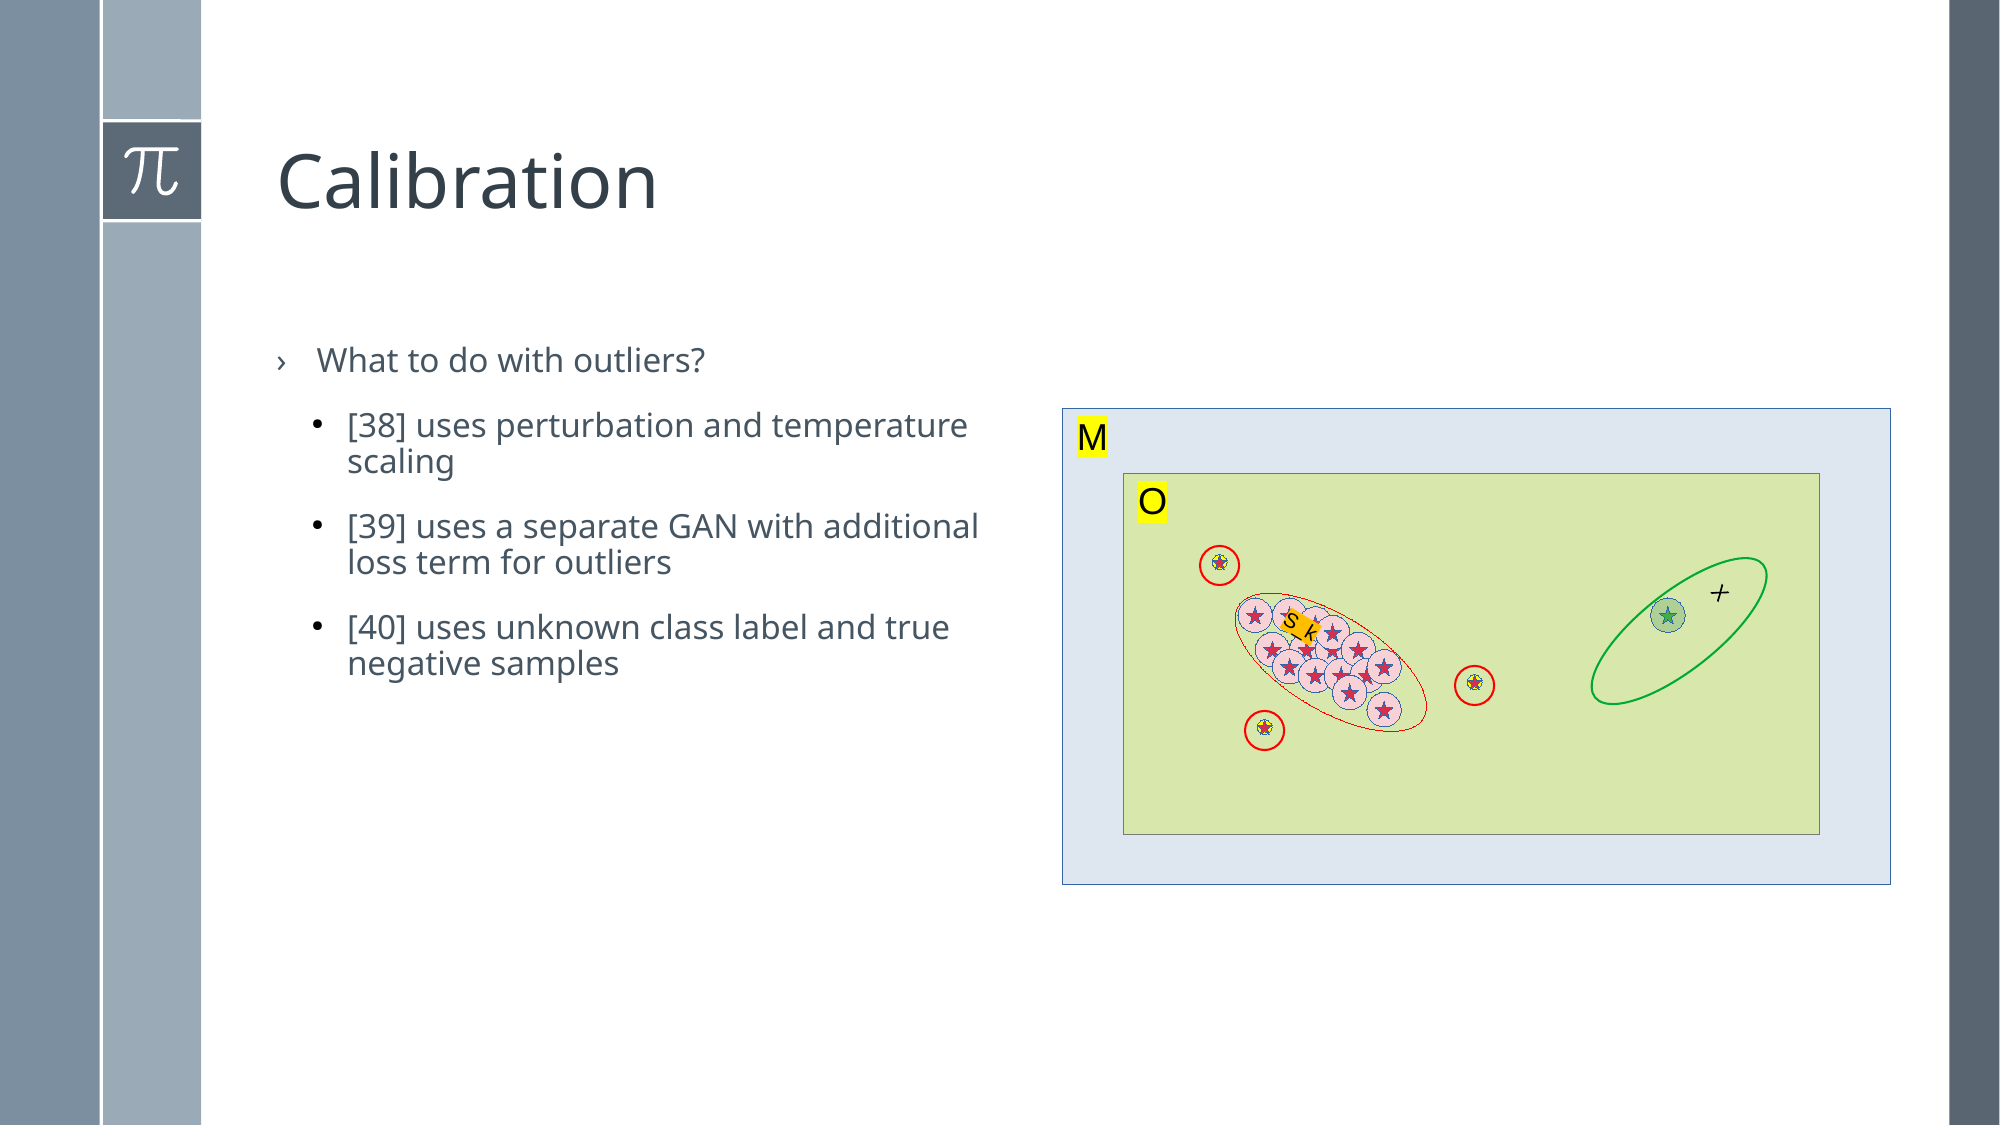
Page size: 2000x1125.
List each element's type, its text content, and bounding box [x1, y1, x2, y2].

text_box [1200, 545, 1240, 586]
text_box S_k [1235, 593, 1427, 732]
text_box What to do with outliers? [38] uses perturbation and temperature scaling [39] uses a separate GAN with additional loss term for outliers [40] uses unknown class label and true negative samples [261, 262, 1036, 1013]
text_box O [1123, 473, 1820, 835]
text_box [1245, 710, 1285, 751]
text_box [1455, 665, 1495, 706]
text_box M [1062, 408, 1891, 885]
text_box X [1591, 558, 1767, 705]
text_box Calibration [261, 29, 1867, 233]
